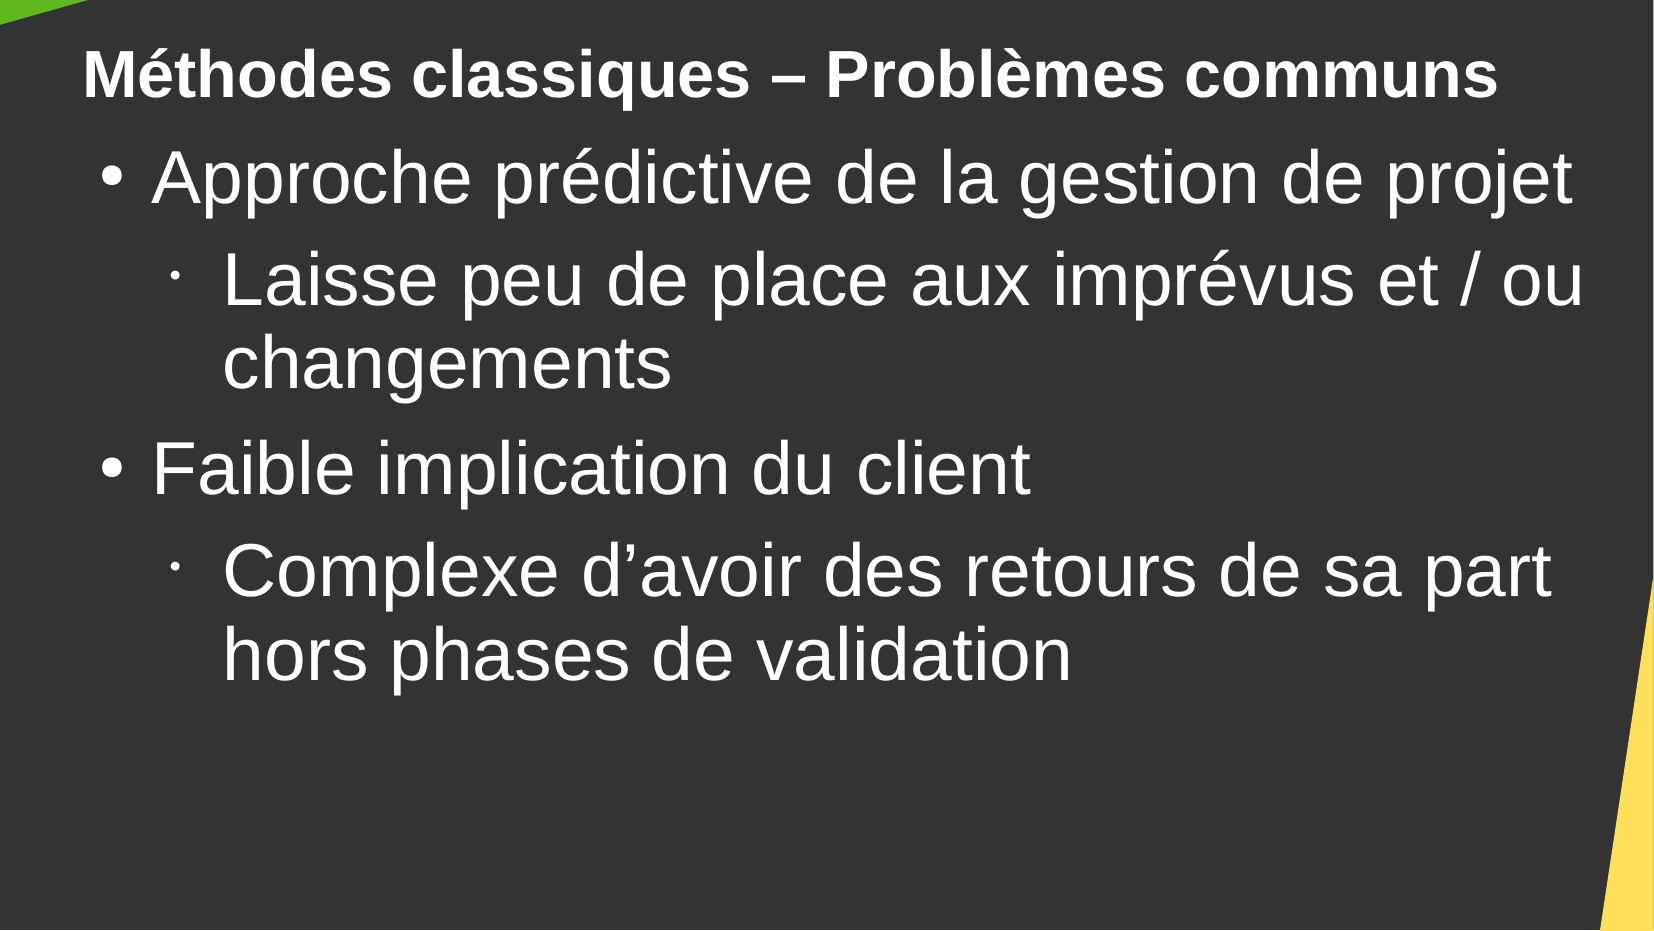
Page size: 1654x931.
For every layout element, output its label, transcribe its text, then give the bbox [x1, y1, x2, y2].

text_box [1599, 572, 1654, 931]
list Approche prédictive de la gestion de projet Laisse peu de place aux imprévus et / ou changements Faible implication du client Complexe d’avoir des retours de sa part hors phases de validation [80, 135, 1620, 839]
title Méthodes classiques – Problèmes communs [82, 37, 1571, 122]
text_box [0, 0, 88, 25]
